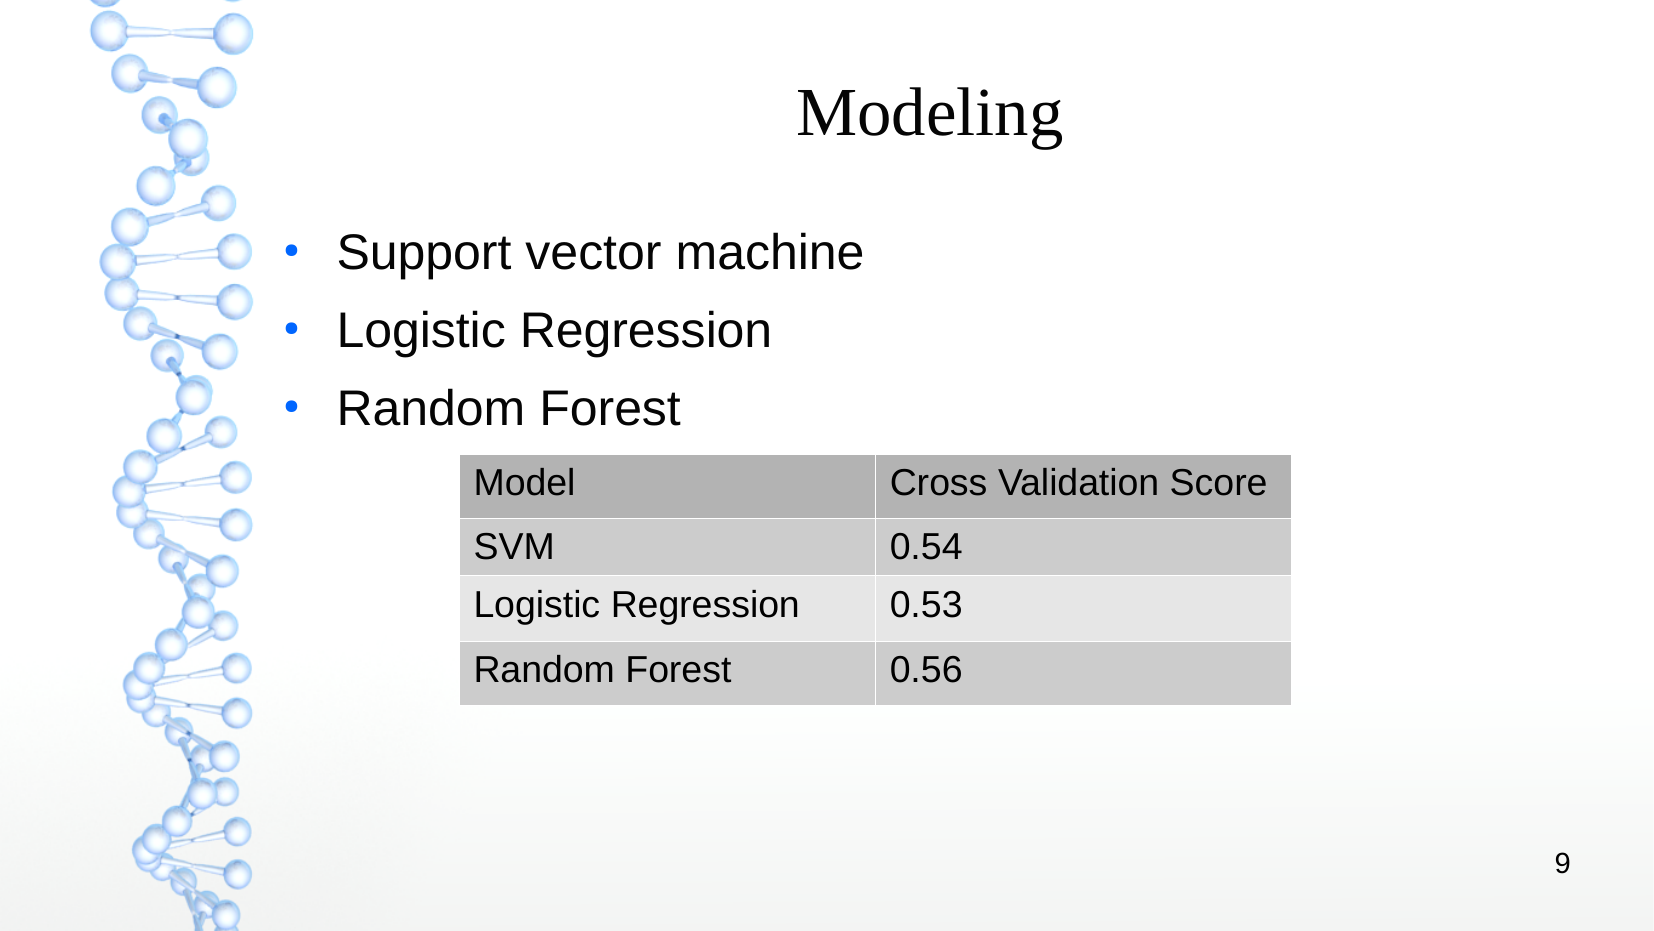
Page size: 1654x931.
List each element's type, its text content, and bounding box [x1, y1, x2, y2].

table_cell SVM [460, 519, 875, 575]
table_cell 0.56 [876, 642, 1291, 705]
table_cell Random Forest [460, 642, 875, 705]
table_cell 0.53 [876, 576, 1291, 641]
table_header Model [460, 455, 875, 518]
table_cell 0.54 [876, 519, 1291, 575]
picture [0, 0, 1654, 931]
table_cell Logistic Regression [460, 576, 875, 641]
list Support vector machine Logistic Regression Random Forest [265, 224, 1595, 764]
table_header Cross Validation Score [876, 455, 1291, 518]
title Modeling [265, 35, 1595, 189]
